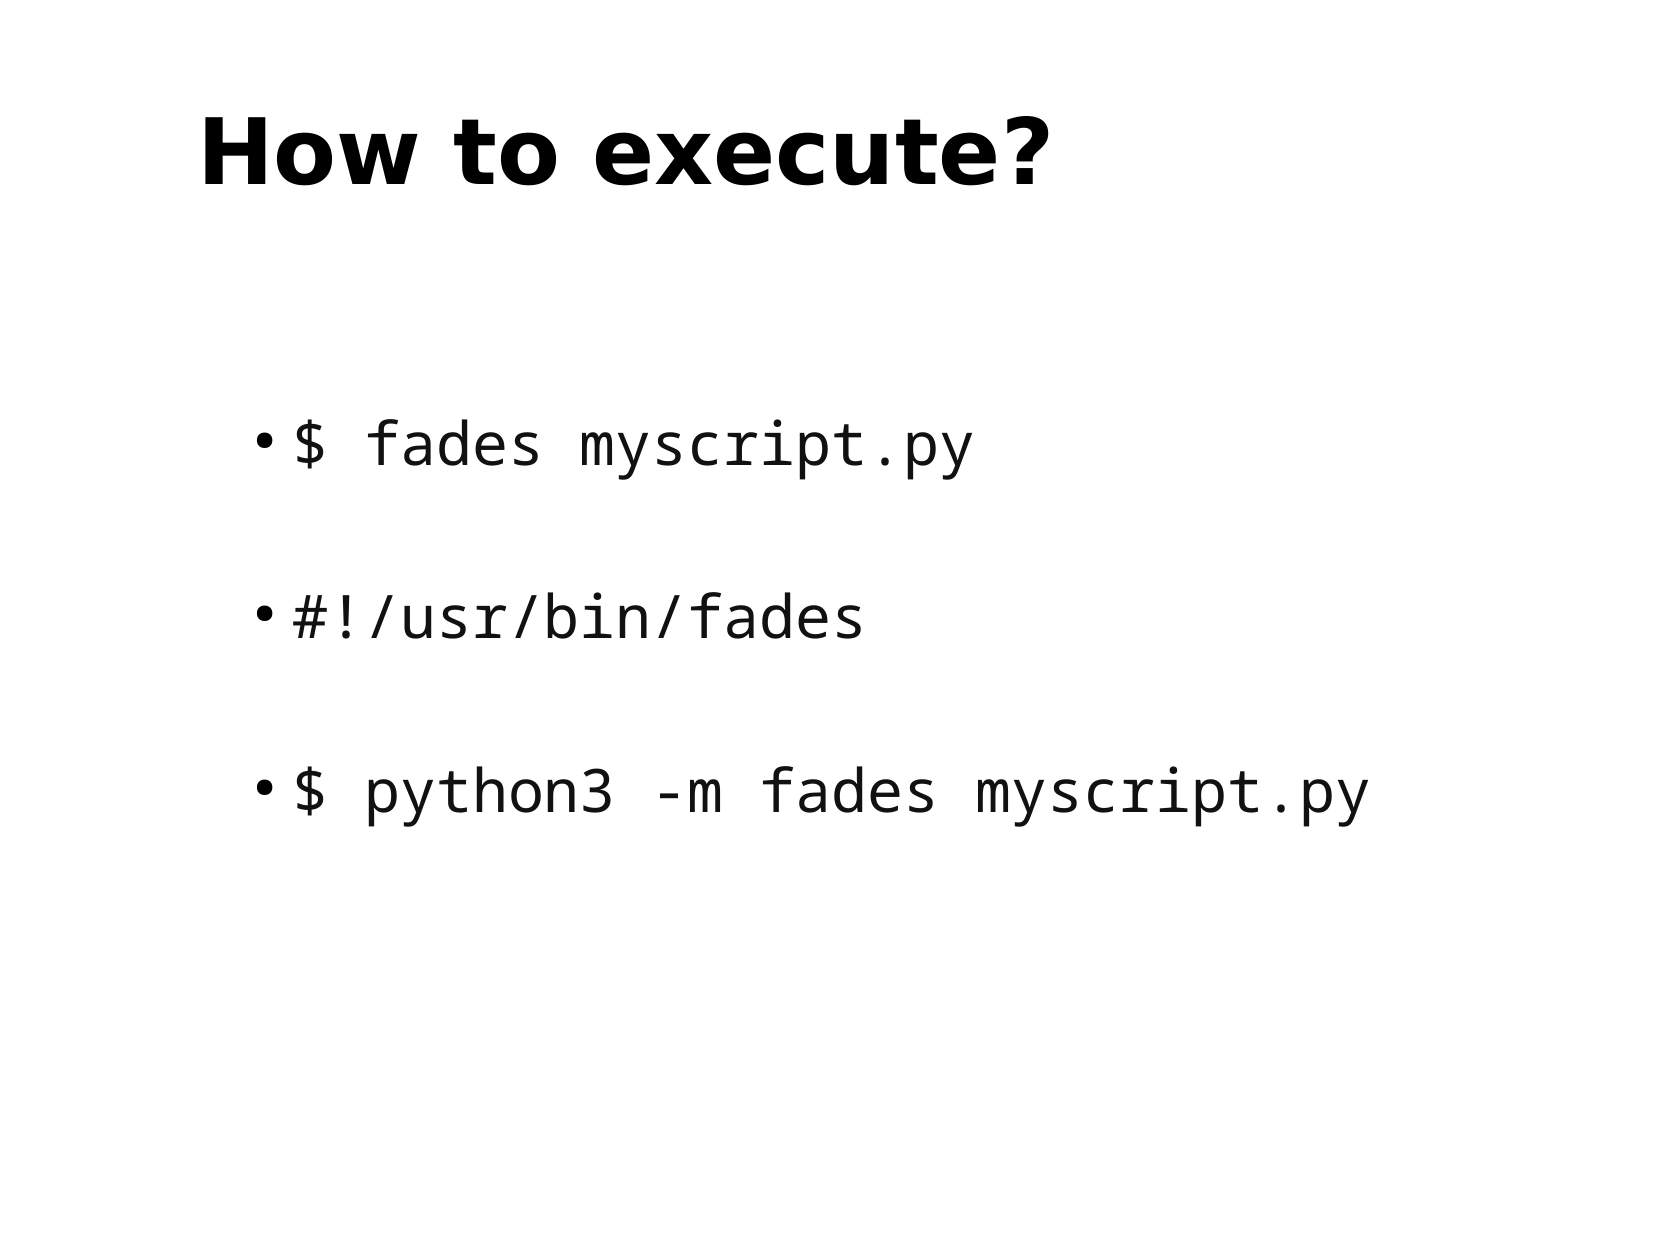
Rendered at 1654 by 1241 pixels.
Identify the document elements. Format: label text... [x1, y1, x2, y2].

title How to execute? [82, 49, 1171, 257]
list $ fades myscript.py #!/usr/bin/fades $ python3 -m fades myscript.py [241, 360, 1636, 833]
